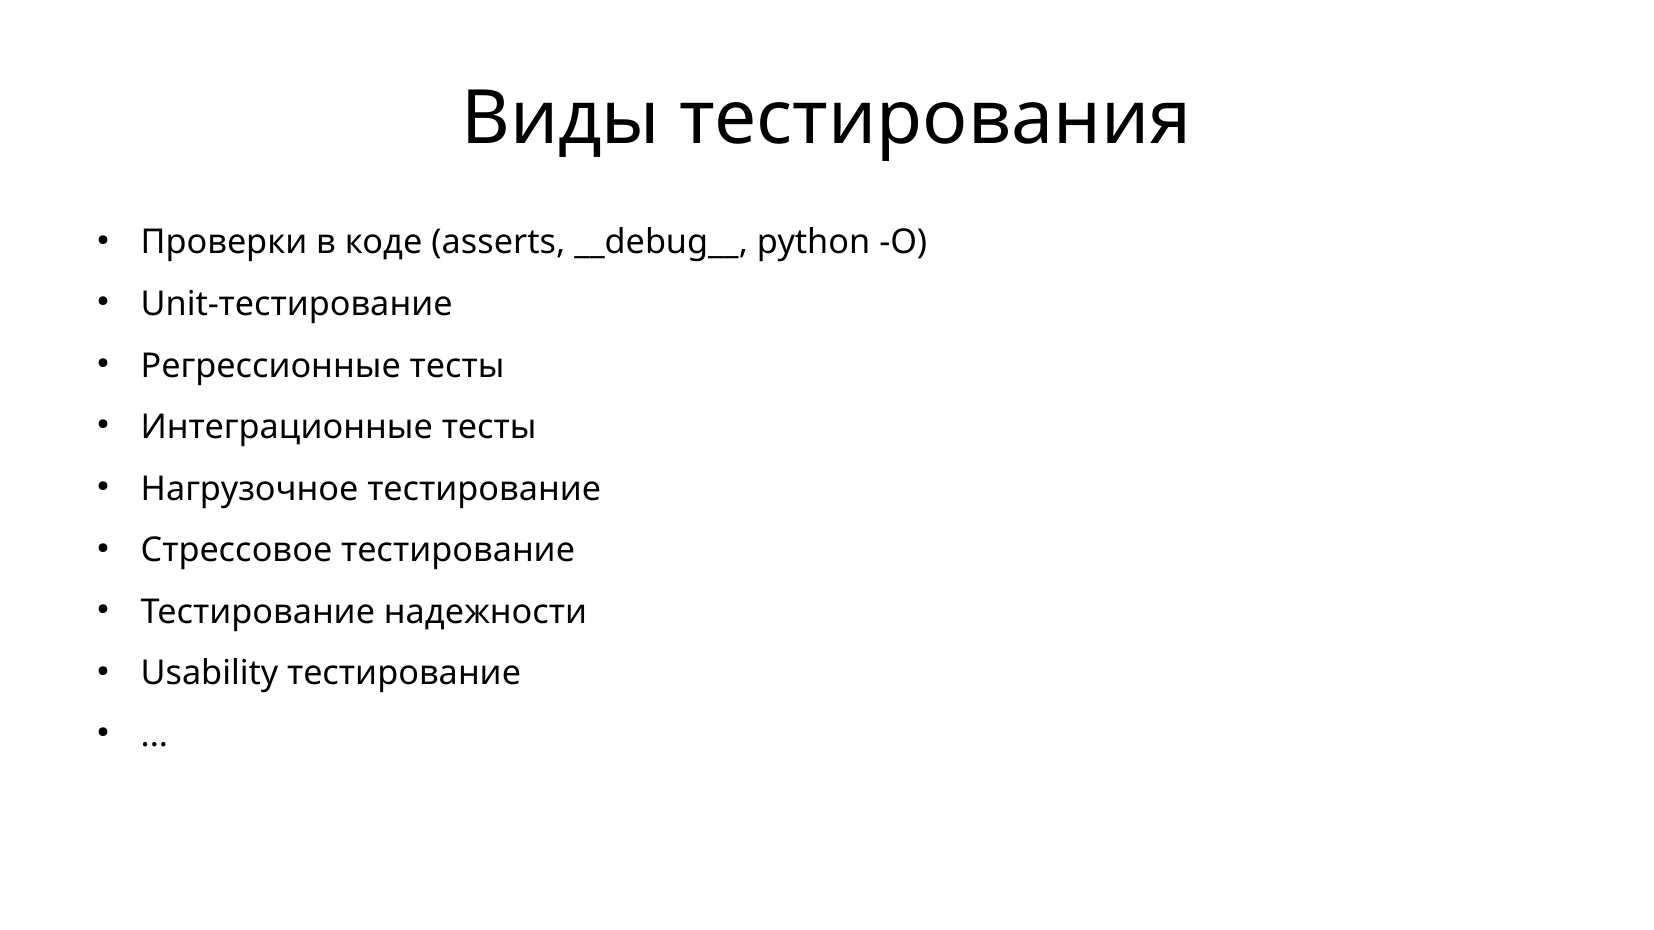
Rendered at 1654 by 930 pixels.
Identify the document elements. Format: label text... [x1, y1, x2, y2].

title Виды тестирования [82, 37, 1571, 193]
list Проверки в коде (asserts, __debug__, python -O) Unit-тестирование Регрессионные тесты Интеграционные тесты Нагрузочное тестирование Стрессовое тестирование Тестирование надежности Usability тестирование ... [82, 217, 1571, 757]
